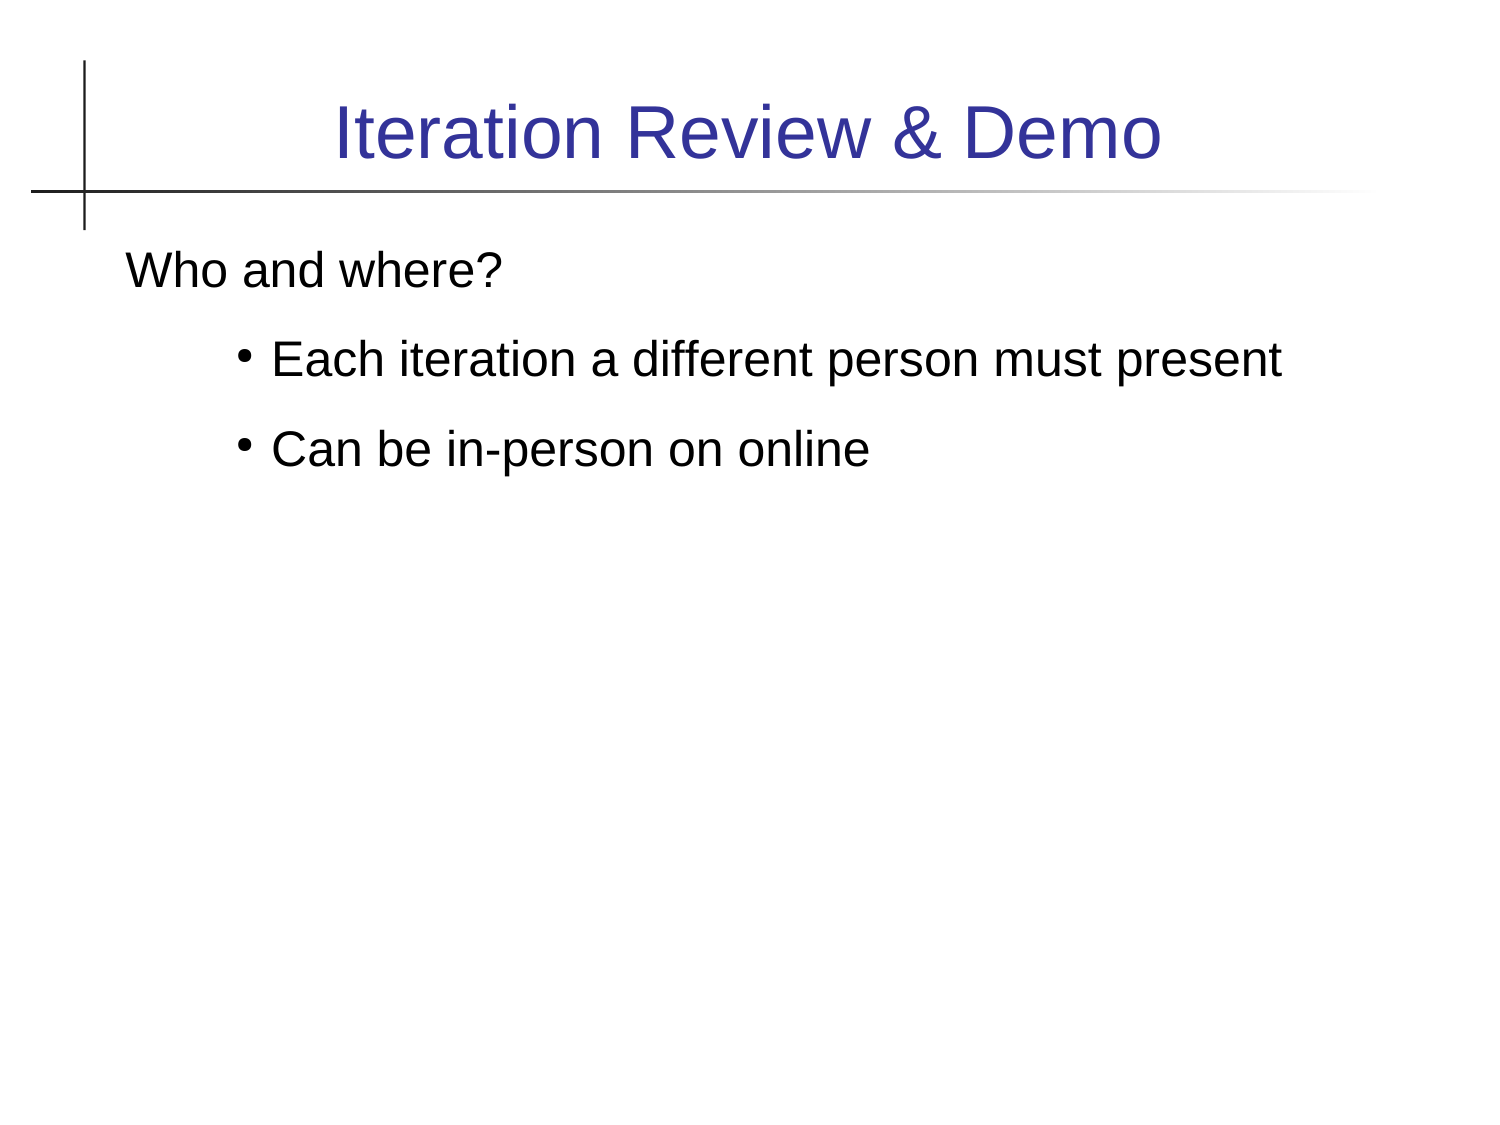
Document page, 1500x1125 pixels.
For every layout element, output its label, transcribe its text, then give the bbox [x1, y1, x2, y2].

list Who and where? Each iteration a different person must present Can be in-person on online [110, 229, 1408, 1051]
title Iteration Review & Demo [100, 42, 1397, 182]
